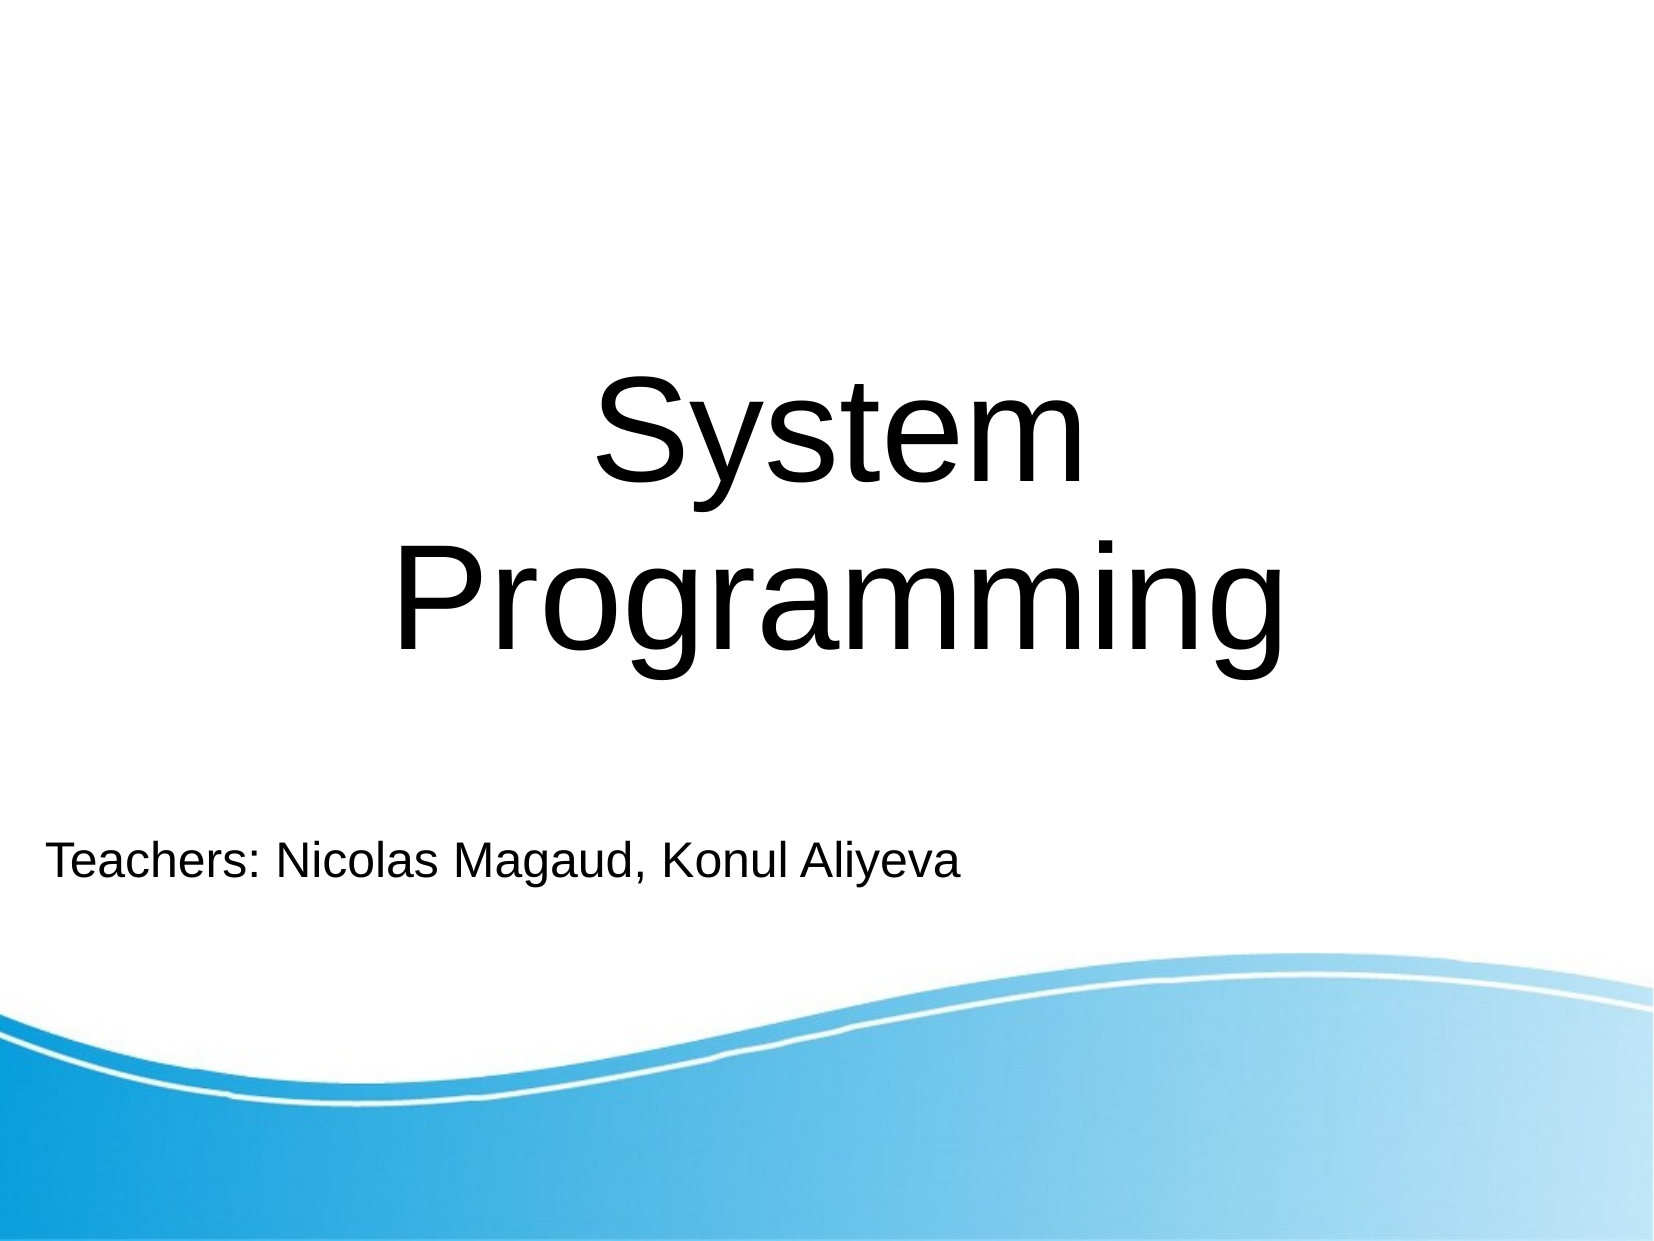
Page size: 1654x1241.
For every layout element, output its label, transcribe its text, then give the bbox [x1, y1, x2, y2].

picture [0, 952, 1654, 1241]
text_box Teachers: Nicolas Magaud, Konul Aliyeva [30, 825, 1261, 946]
text_box System Programming [135, 338, 1546, 689]
